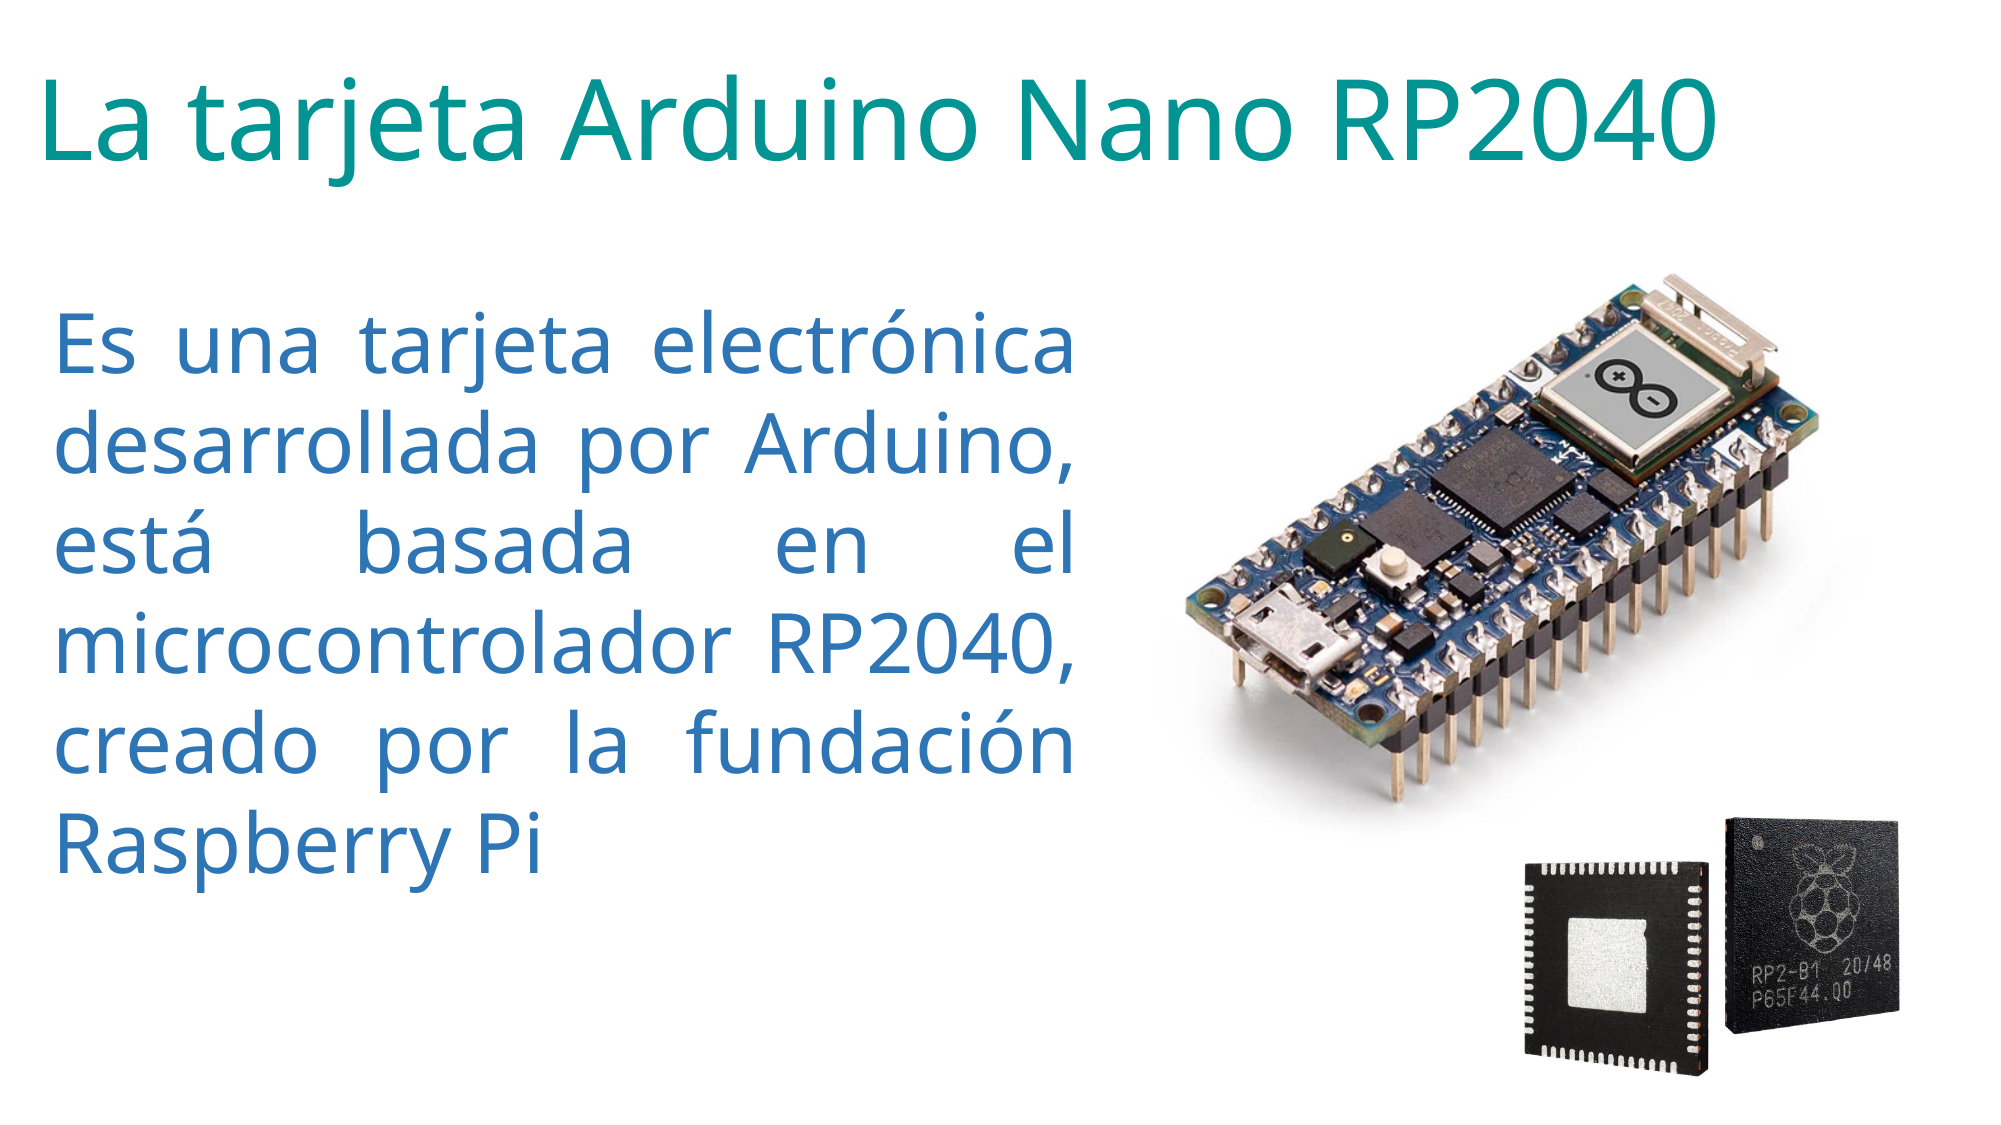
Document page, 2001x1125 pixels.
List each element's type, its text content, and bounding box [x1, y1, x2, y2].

title La tarjeta Arduino Nano RP2040 [19, 15, 1955, 233]
text_box Es una tarjeta electrónica desarrollada por Arduino, está basada en el microcontrolador RP2040, creado por la fundación Raspberry Pi [37, 282, 1095, 904]
picture [1094, 232, 1933, 1110]
